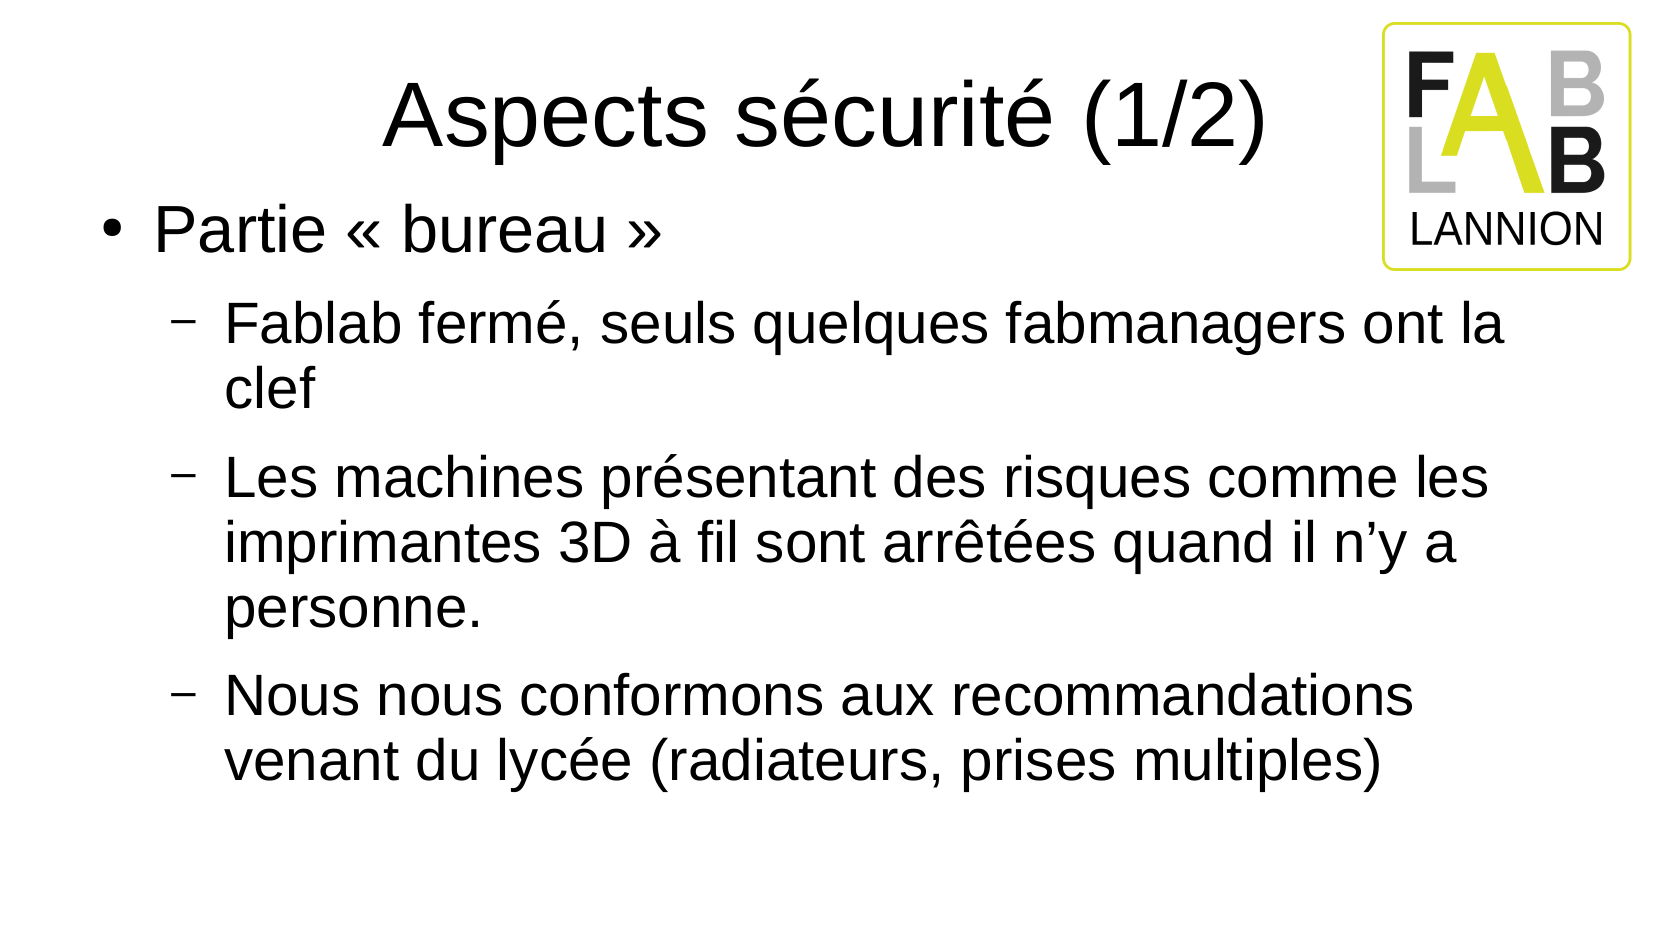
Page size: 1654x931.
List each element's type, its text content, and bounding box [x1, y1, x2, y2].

picture [1381, 21, 1632, 272]
title Aspects sécurité (1/2) [82, 37, 1381, 192]
list Partie « bureau » Fablab fermé, seuls quelques fabmanagers ont la clef Les machines présentant des risques comme les imprimantes 3D à fil sont arrêtées quand il n’y a personne. Nous nous conformons aux recommandations venant du lycée (radiateurs, prises multiples) [82, 192, 1571, 875]
